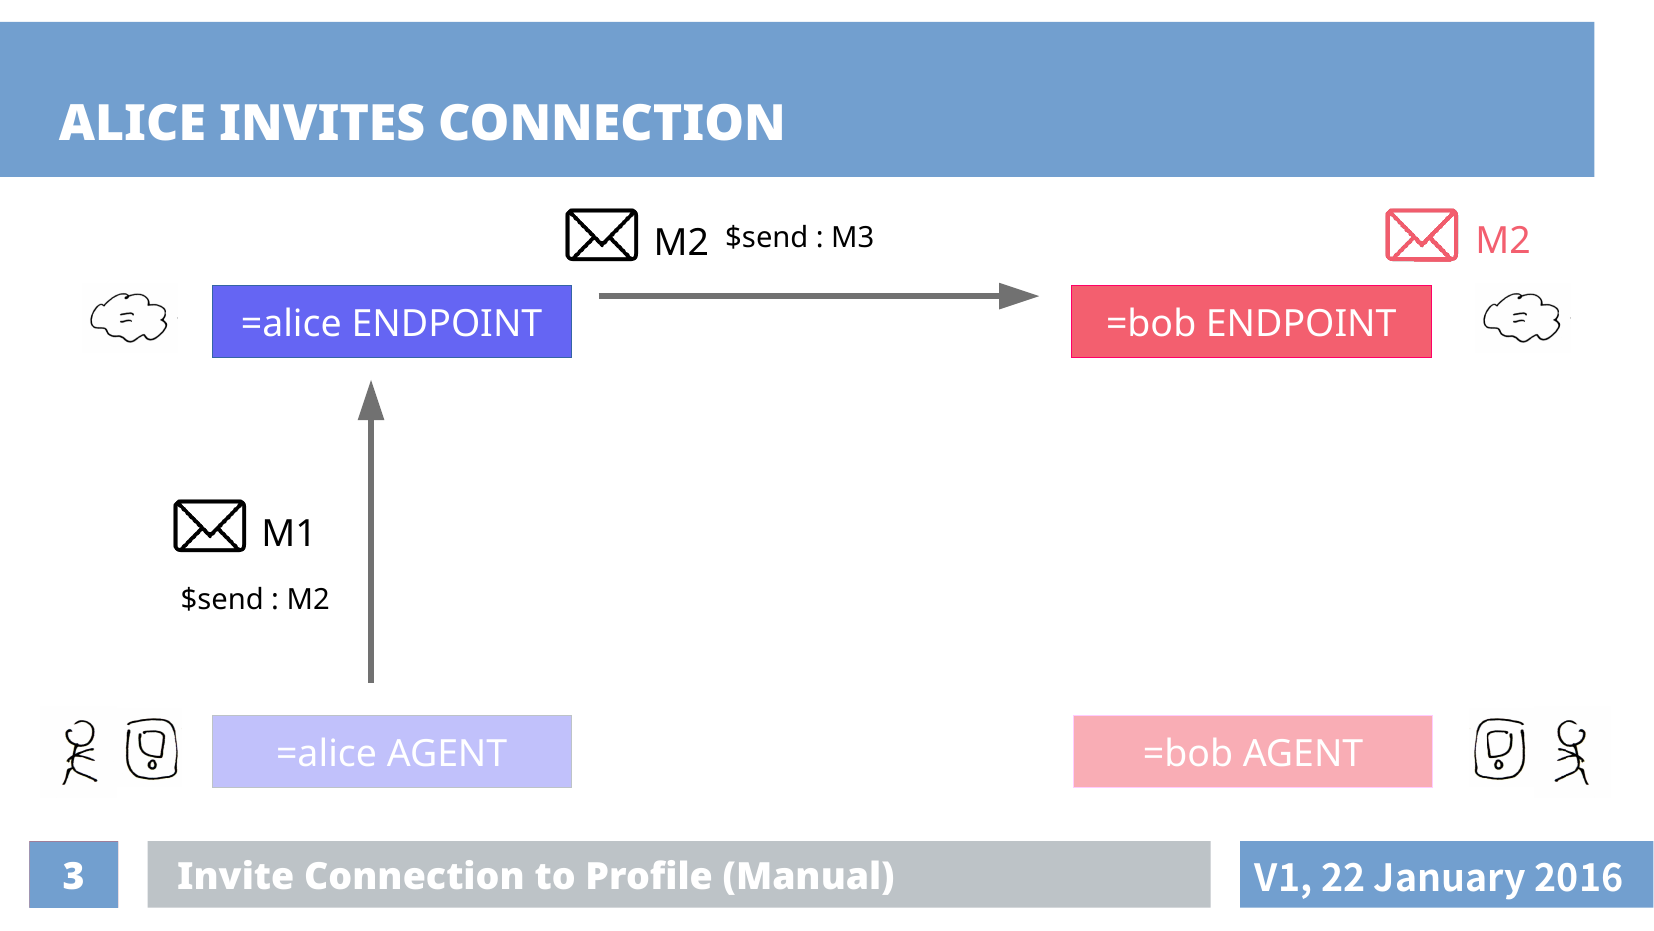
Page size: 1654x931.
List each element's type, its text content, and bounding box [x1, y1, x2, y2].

text_box M2 [1460, 206, 1547, 265]
text_box =alice AGENT [212, 715, 572, 788]
picture [82, 283, 178, 353]
text_box =alice ENDPOINT [212, 285, 572, 358]
picture [1382, 205, 1461, 264]
picture [1475, 283, 1571, 353]
text_box M1 [246, 499, 333, 558]
picture [40, 706, 182, 798]
title ALICE INVITES CONNECTION [58, 44, 1595, 155]
text_box $send : M3 [707, 182, 1195, 291]
text_box =bob ENDPOINT [1071, 285, 1432, 358]
text_box $send : M2 [0, 573, 348, 663]
picture [562, 205, 641, 264]
text_box M2 [638, 208, 725, 267]
picture [170, 496, 249, 555]
picture [1469, 706, 1611, 798]
text_box =bob AGENT [1073, 715, 1433, 788]
